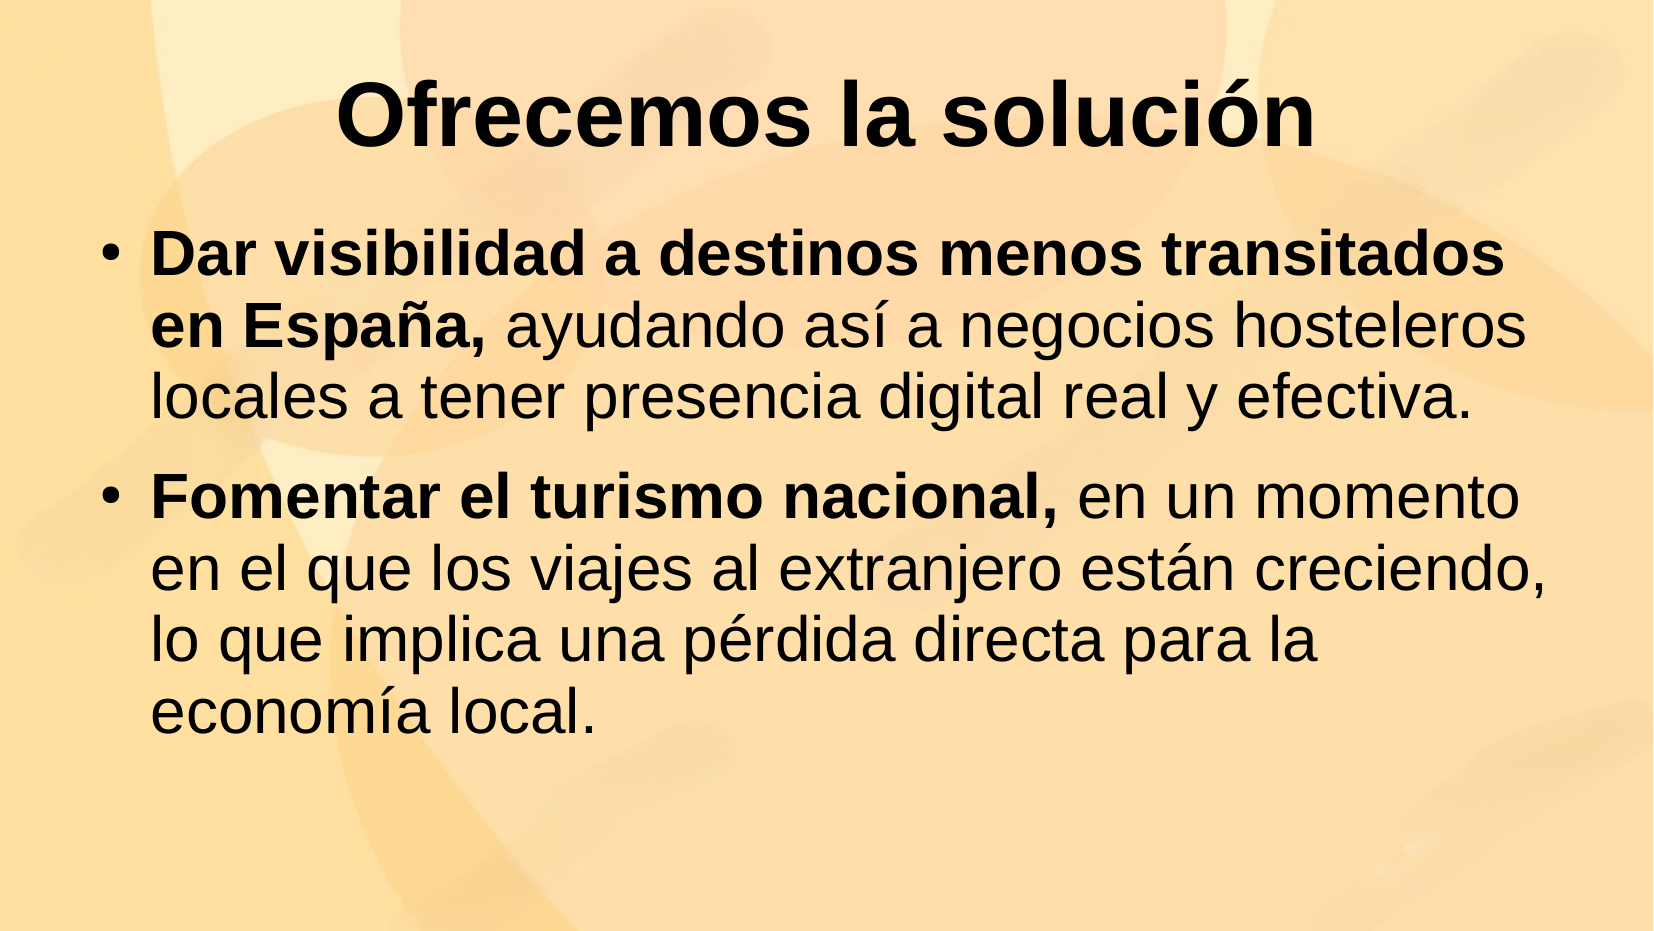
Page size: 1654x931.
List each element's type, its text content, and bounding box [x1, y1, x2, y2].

title Ofrecemos la solución [82, 37, 1571, 193]
picture [0, 0, 1654, 931]
list Dar visibilidad a destinos menos transitados en España, ayudando así a negocios hosteleros locales a tener presencia digital real y efectiva. Fomentar el turismo nacional, en un momento en el que los viajes al extranjero están creciendo, lo que implica una pérdida directa para la economía local. [82, 217, 1571, 758]
